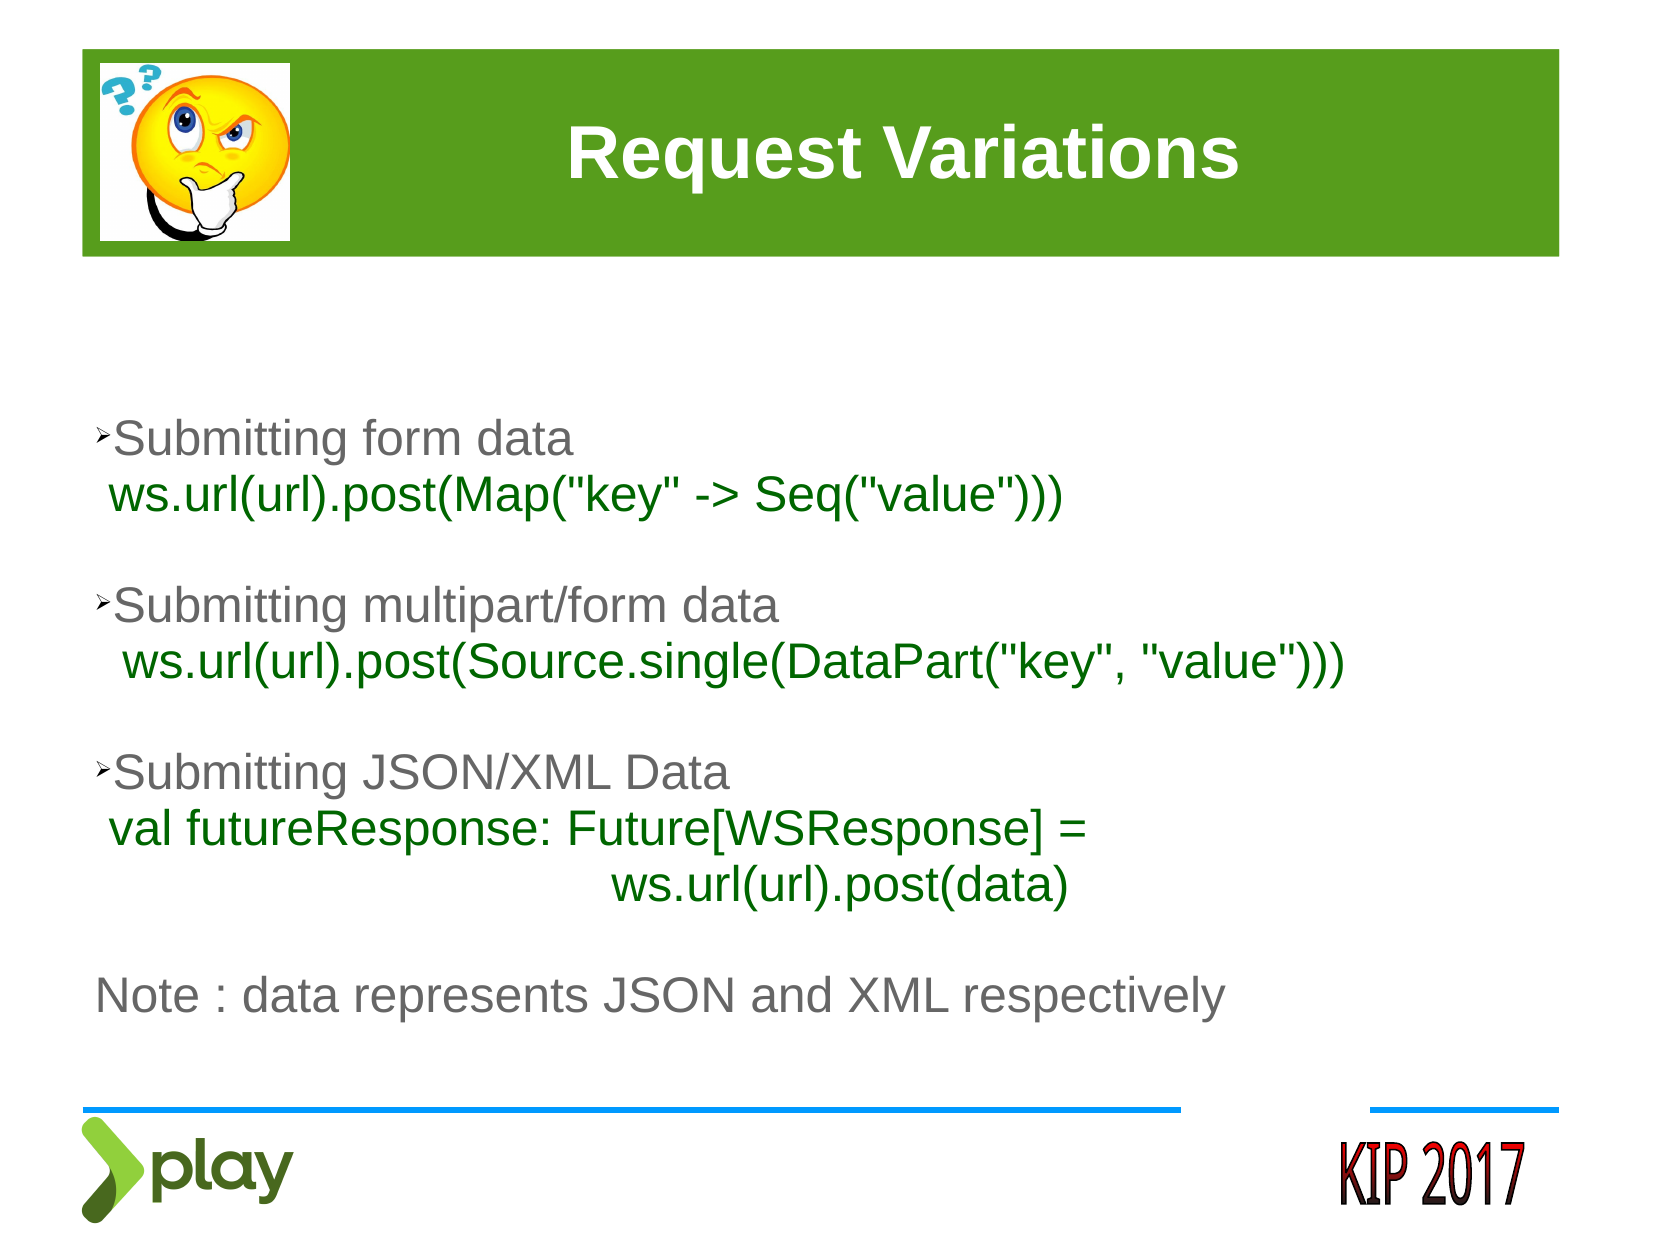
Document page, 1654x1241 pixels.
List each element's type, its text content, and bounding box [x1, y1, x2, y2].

subtitle Submitting form data ws.url(url).post(Map("key" -> Seq("value"))) Submitting multipart/form data ws.url(url).post(Source.single(DataPart("key", "value"))) Submitting JSON/XML Data val futureResponse: Future[WSResponse] = ws.url(url).post(data) Note : data represents JSON and XML respectively [94, 354, 1548, 1103]
title Request Variations [82, 49, 1560, 257]
picture [100, 63, 290, 241]
picture [68, 1111, 302, 1229]
